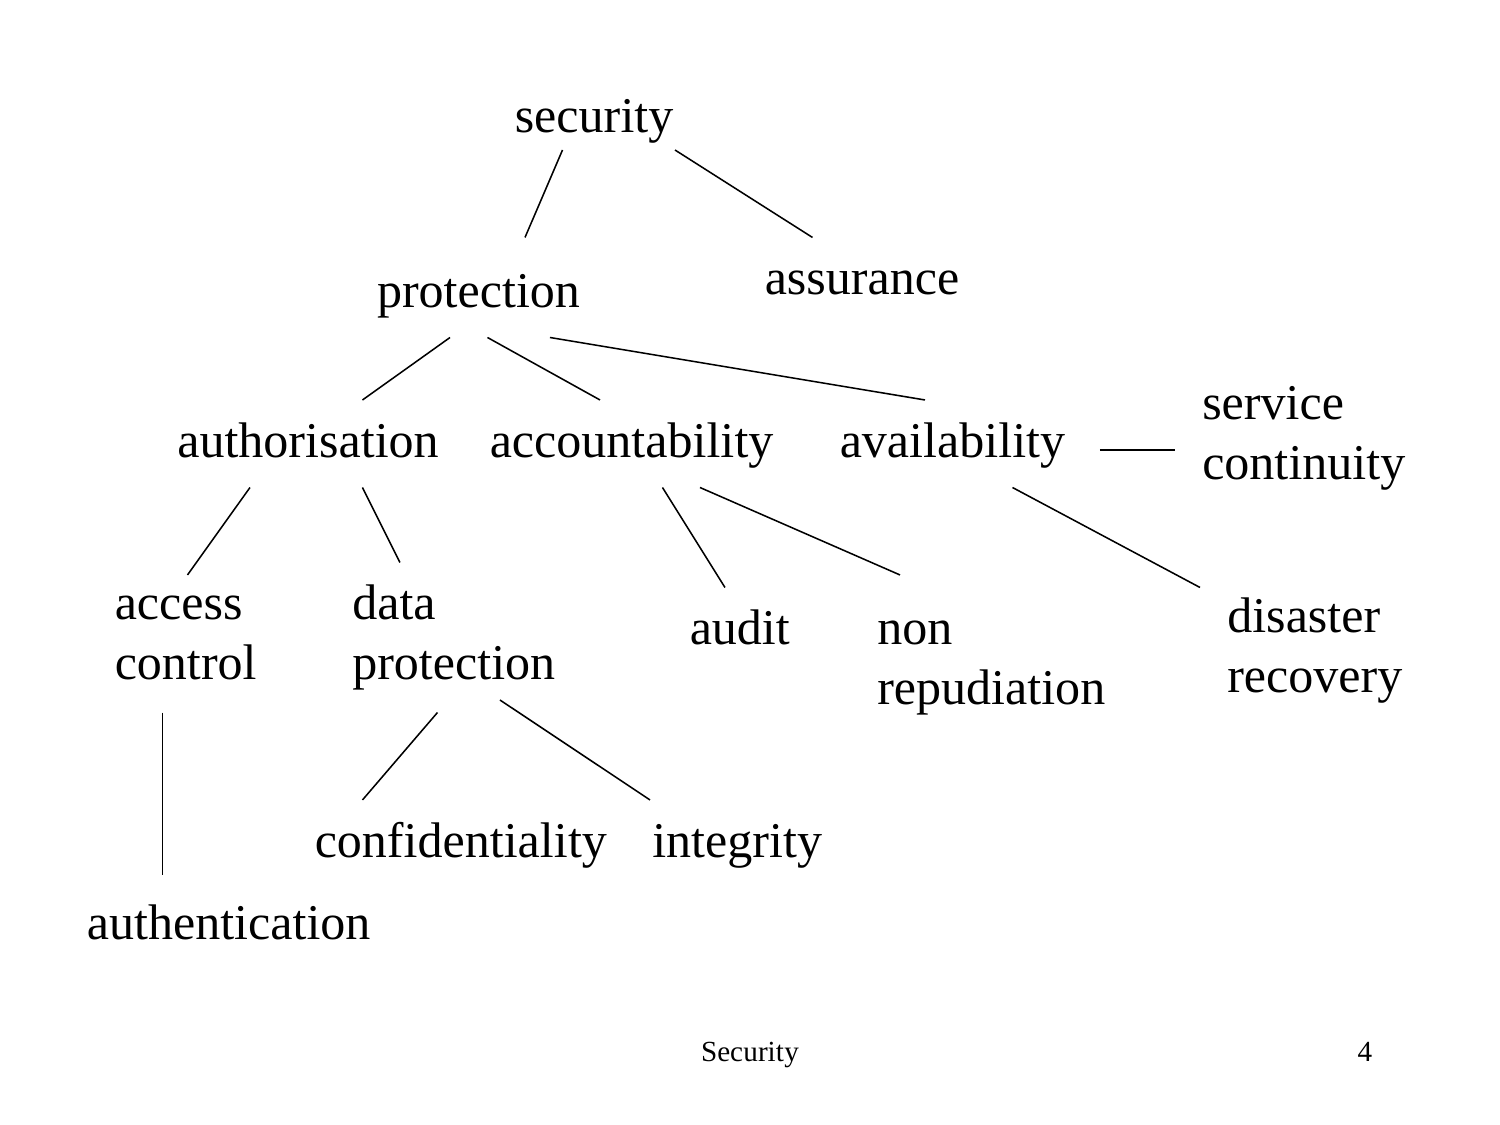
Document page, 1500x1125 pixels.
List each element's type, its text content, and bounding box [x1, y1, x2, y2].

text_box service continuity [1187, 362, 1438, 498]
text_box access control [99, 562, 300, 698]
text_box security [499, 74, 738, 150]
text_box assurance [750, 237, 1075, 313]
text_box audit [675, 587, 850, 663]
text_box authentication [72, 881, 386, 957]
text_box data protection [337, 562, 575, 698]
text_box confidentiality [300, 799, 637, 875]
text_box disaster recovery [1212, 574, 1463, 710]
text_box non repudiation [862, 587, 1163, 723]
slide_number <number> [1074, 1025, 1388, 1100]
footer Security [512, 1025, 988, 1100]
text_box availability [825, 399, 1163, 475]
text_box accountability [474, 399, 813, 475]
text_box protection [362, 249, 600, 325]
text_box authorisation [162, 399, 463, 475]
text_box integrity [637, 799, 850, 875]
